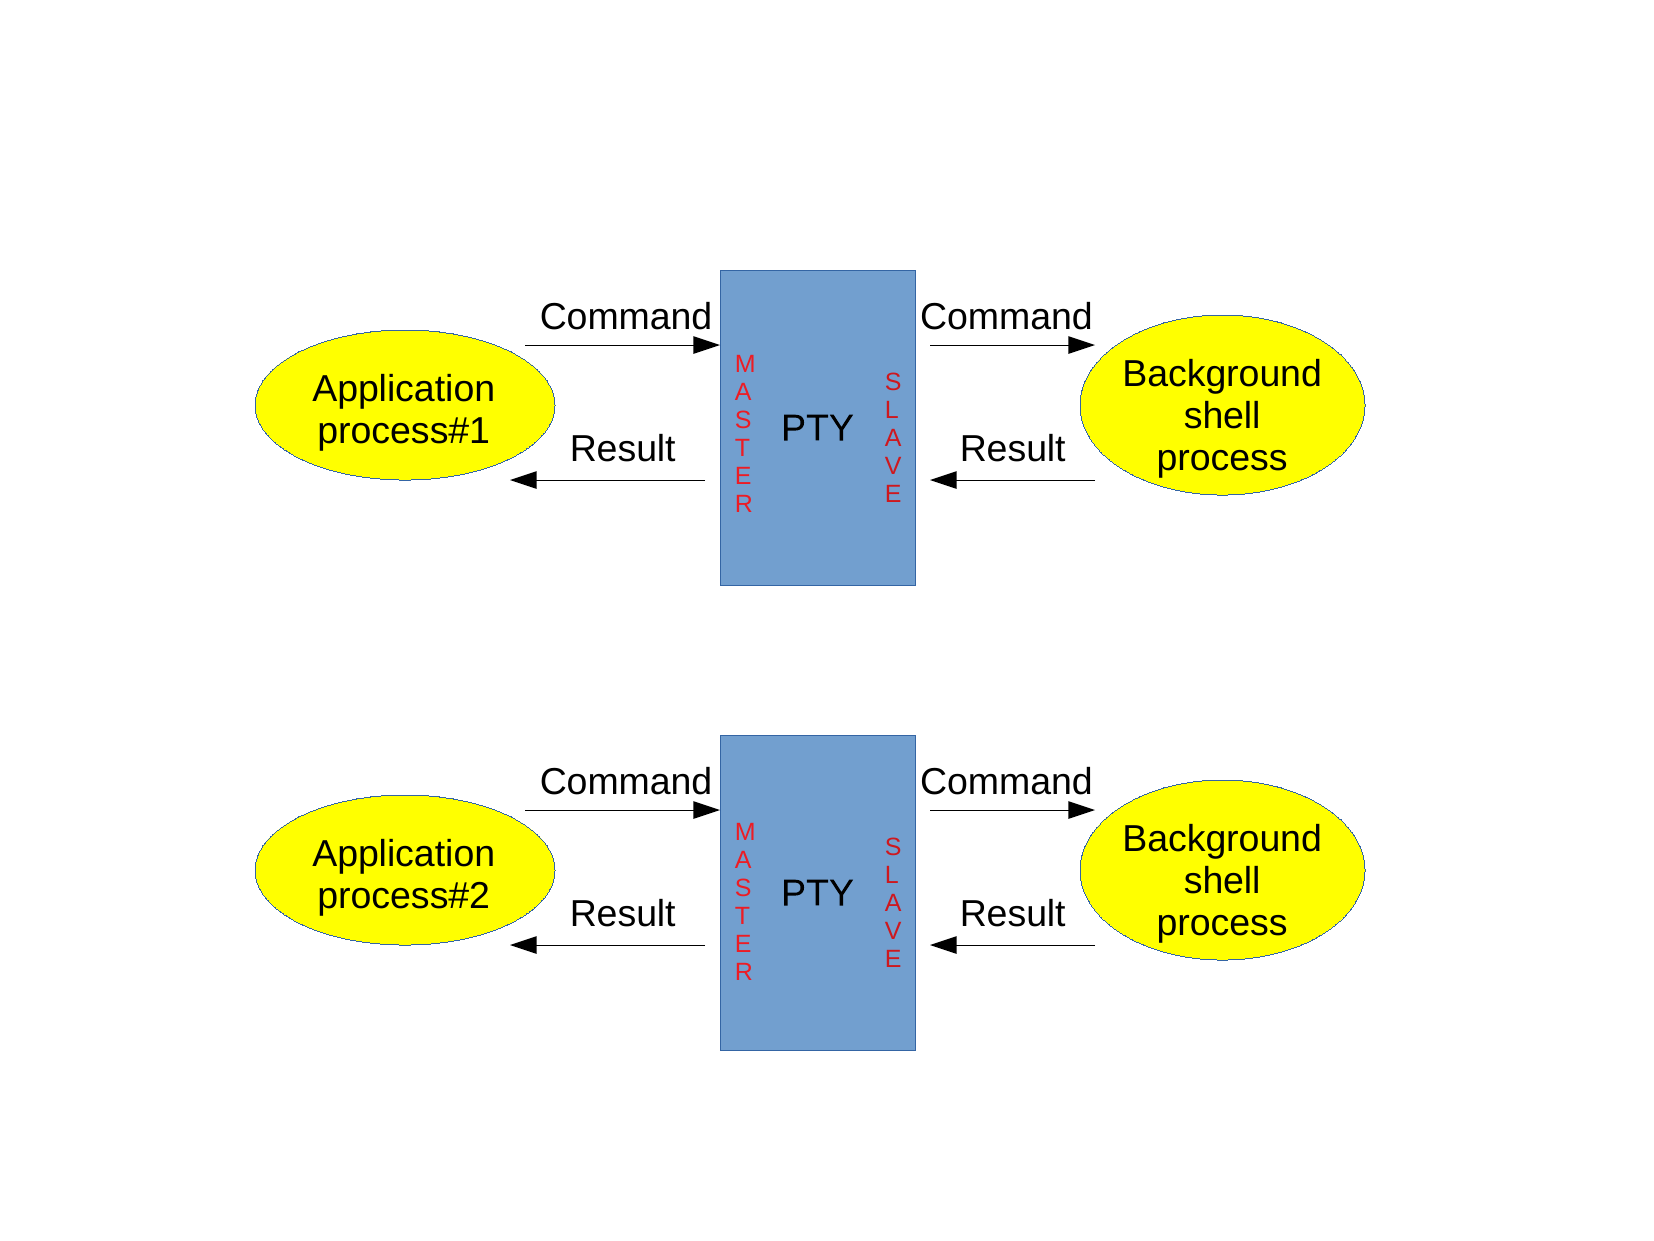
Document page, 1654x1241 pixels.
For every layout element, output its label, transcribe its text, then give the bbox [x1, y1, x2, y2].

text_box Command [525, 753, 728, 811]
text_box [1116, 315, 1329, 345]
text_box [300, 924, 510, 946]
text_box [720, 735, 915, 1050]
text_box SLAVE [870, 825, 916, 980]
text_box SLAVE [870, 360, 916, 515]
text_box [1337, 816, 1366, 924]
text_box [1337, 351, 1366, 459]
text_box MASTER [720, 810, 766, 993]
text_box [1080, 817, 1107, 923]
text_box MASTER [720, 342, 766, 526]
text_box [1160, 951, 1285, 961]
text_box Result [555, 885, 691, 942]
text_box Background shell process [1107, 345, 1337, 486]
text_box Command [525, 288, 728, 346]
text_box Command [905, 288, 1108, 346]
text_box [255, 330, 556, 459]
text_box [300, 459, 510, 481]
text_box Result [555, 420, 691, 477]
text_box Application process#2 [297, 825, 511, 924]
text_box Result [945, 885, 1081, 942]
text_box [1160, 486, 1285, 496]
text_box [255, 795, 556, 924]
text_box Result [945, 420, 1081, 477]
text_box Background shell process [1107, 810, 1337, 951]
text_box [720, 270, 915, 585]
text_box [1080, 352, 1107, 458]
text_box [1116, 780, 1329, 810]
text_box Application process#1 [297, 360, 511, 459]
text_box Command [905, 753, 1108, 811]
